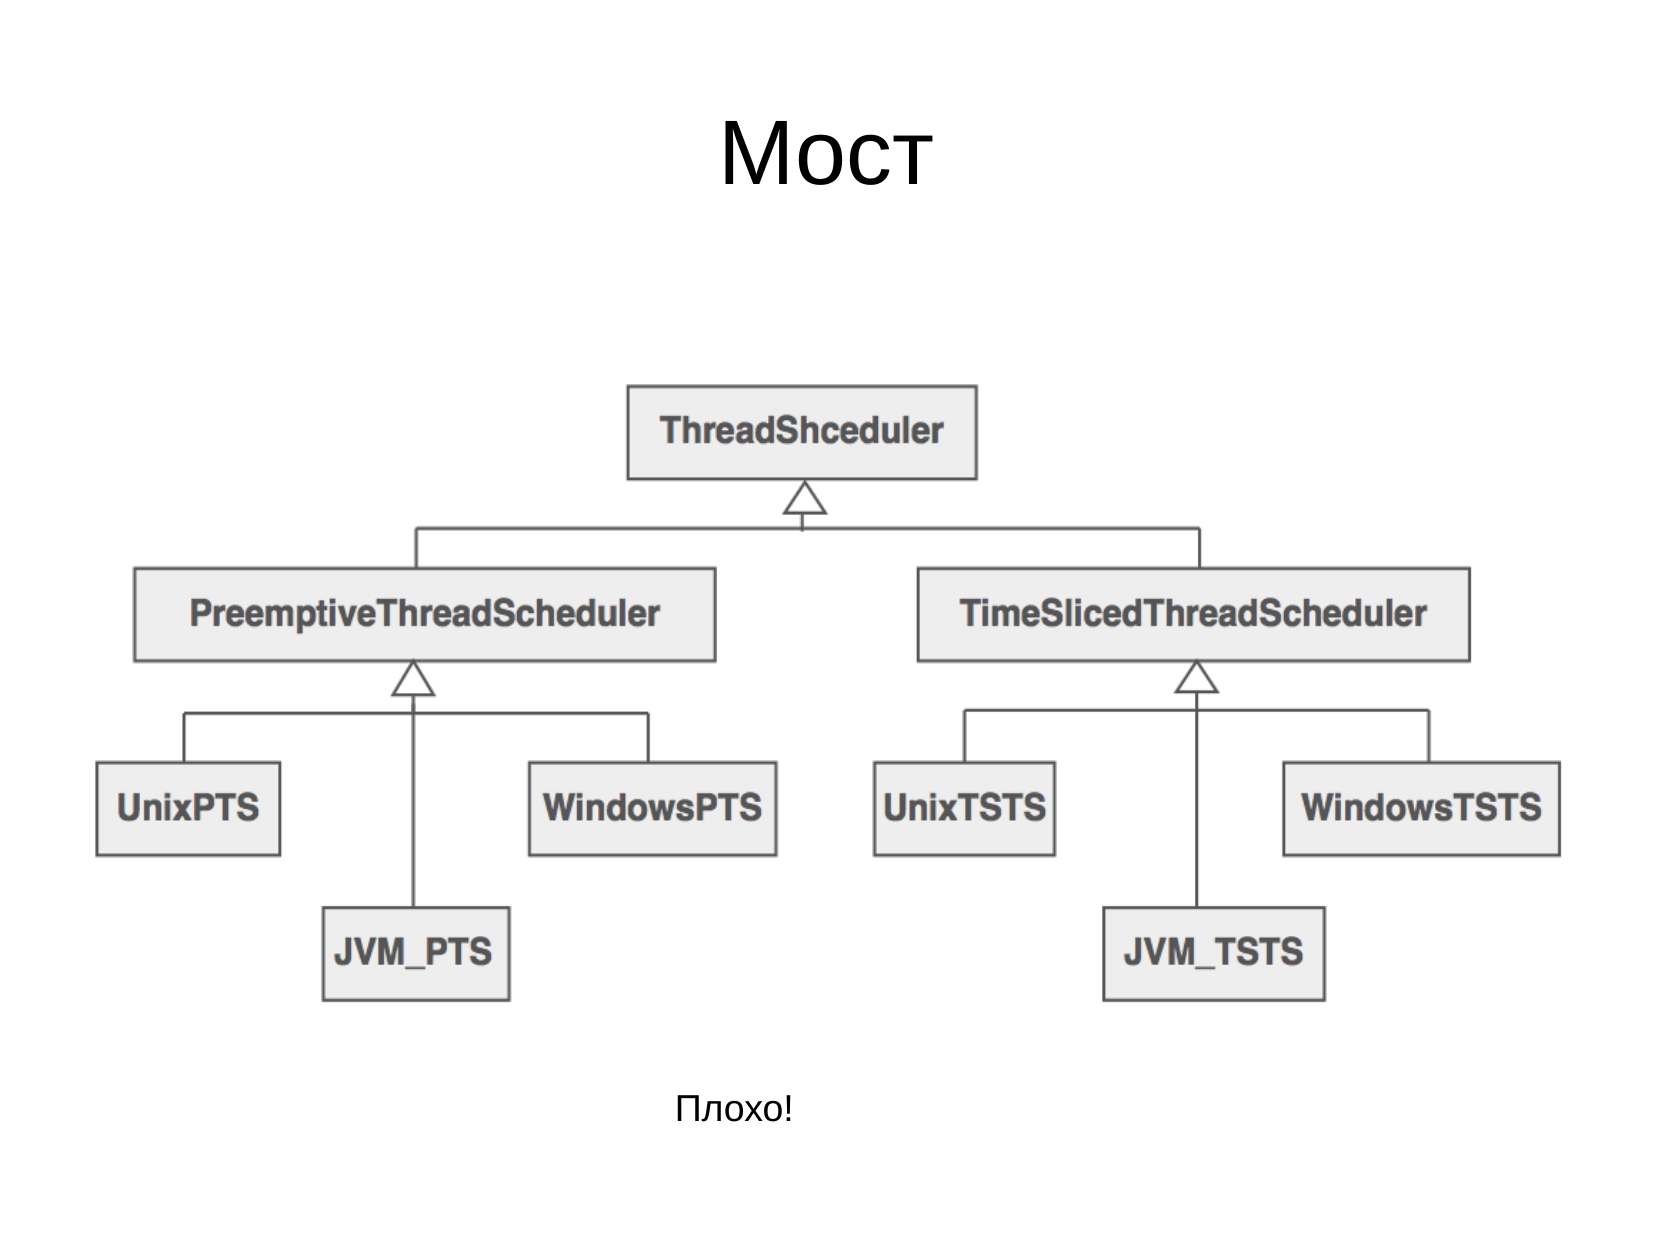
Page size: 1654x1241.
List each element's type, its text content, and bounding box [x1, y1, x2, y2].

title Мост [82, 49, 1571, 257]
text_box Плохо! [660, 1080, 1156, 1137]
picture [90, 379, 1564, 1006]
